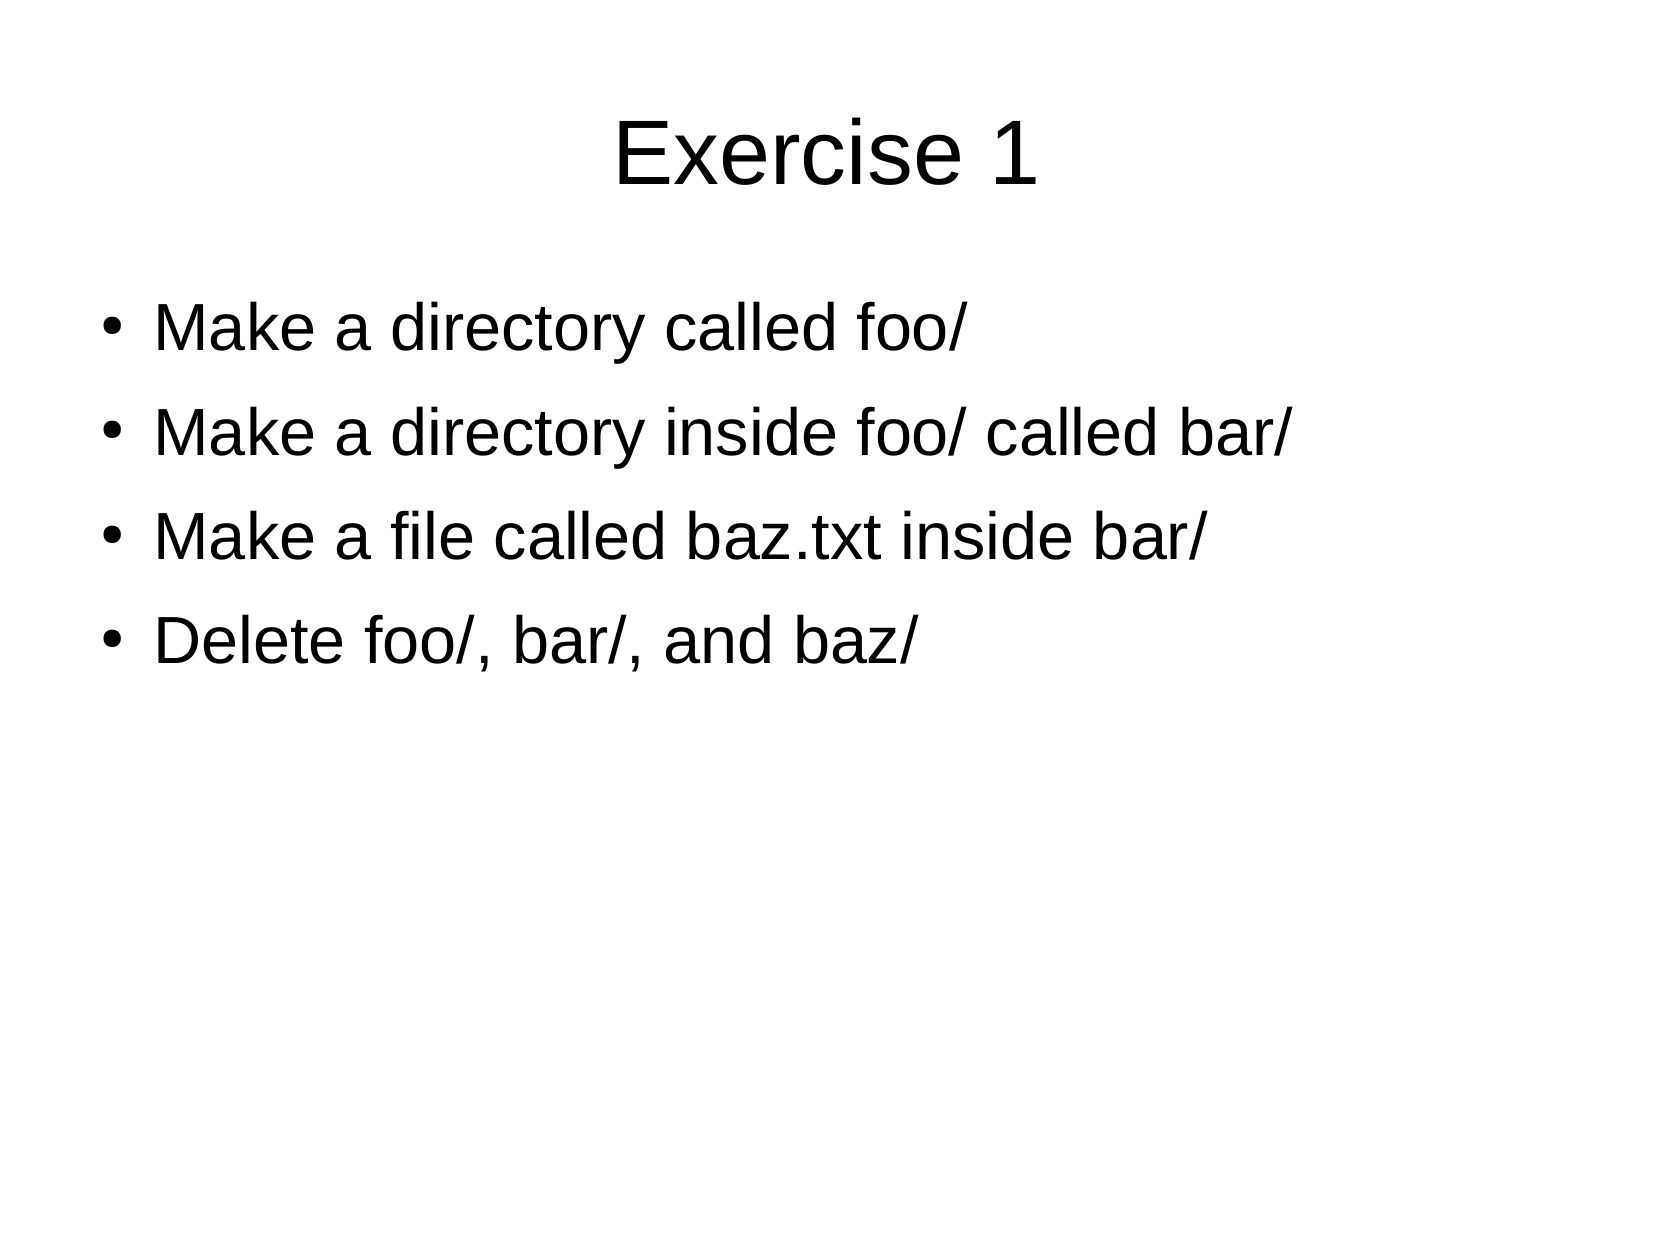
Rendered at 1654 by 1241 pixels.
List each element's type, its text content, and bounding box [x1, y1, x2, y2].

title Exercise 1 [82, 49, 1571, 257]
list Make a directory called foo/ Make a directory inside foo/ called bar/ Make a file called baz.txt inside bar/ Delete foo/, bar/, and baz/ [82, 290, 1571, 1010]
